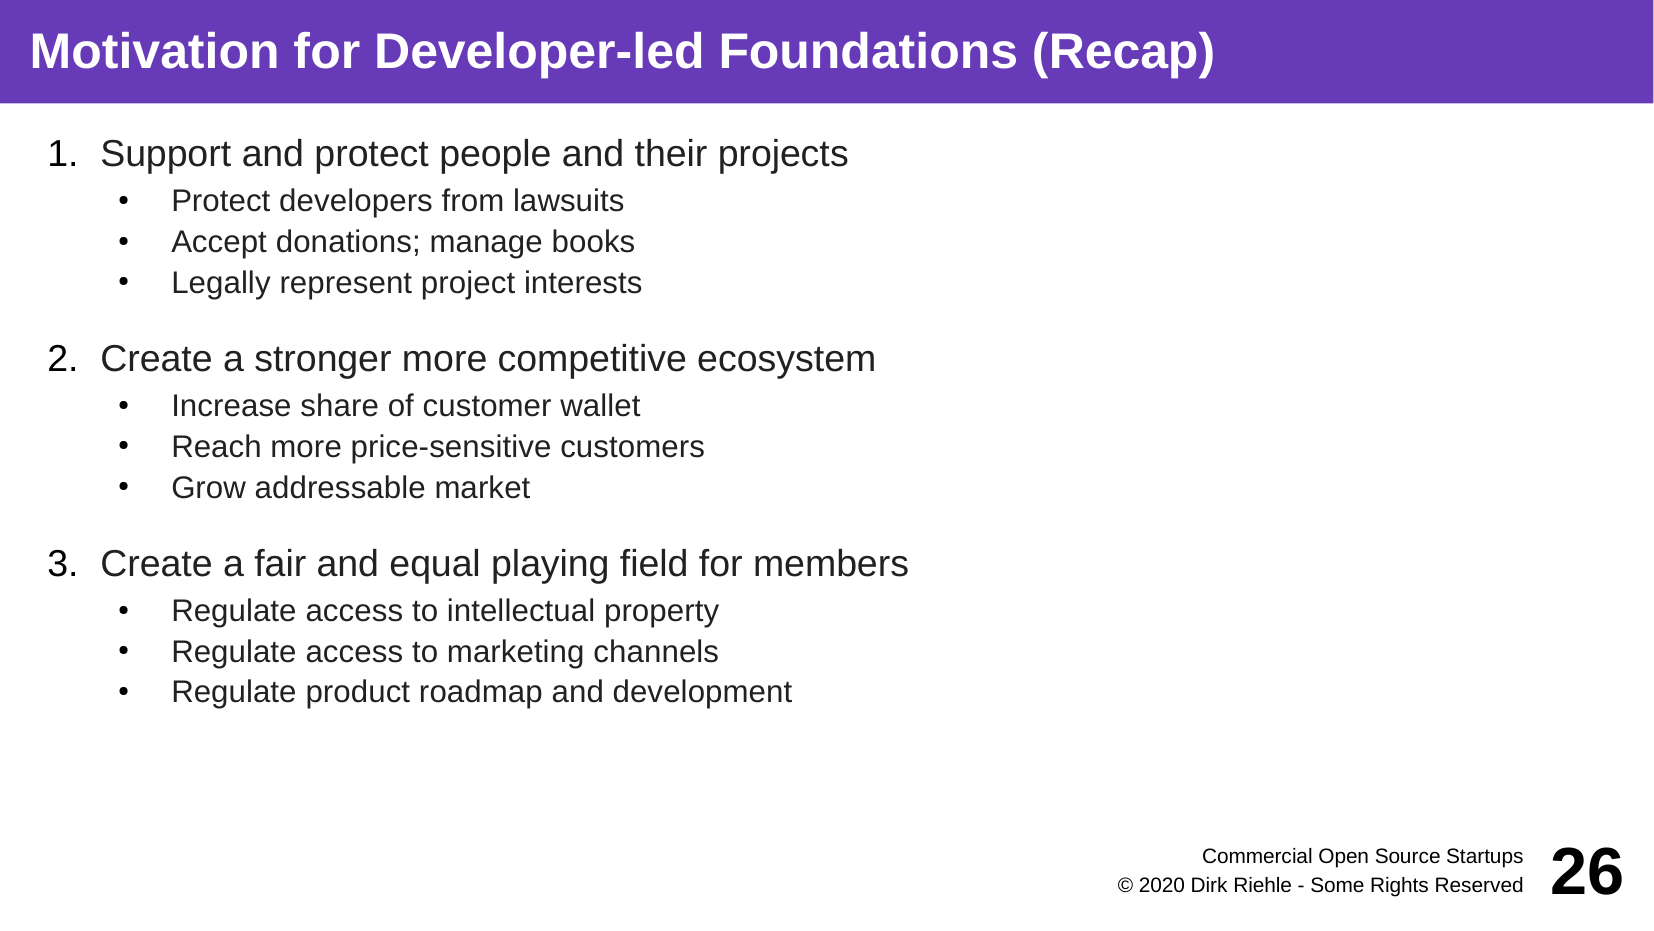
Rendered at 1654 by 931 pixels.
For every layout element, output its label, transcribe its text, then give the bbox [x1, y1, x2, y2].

list Support and protect people and their projects Protect developers from lawsuits Accept donations; manage books Legally represent project interests Create a stronger more competitive ecosystem Increase share of customer wallet Reach more price-sensitive customers Grow addressable market Create a fair and equal playing field for members Regulate access to intellectual property Regulate access to marketing channels Regulate product roadmap and development [29, 132, 1625, 813]
title Motivation for Developer-led Foundations (Recap) [0, 0, 1654, 104]
